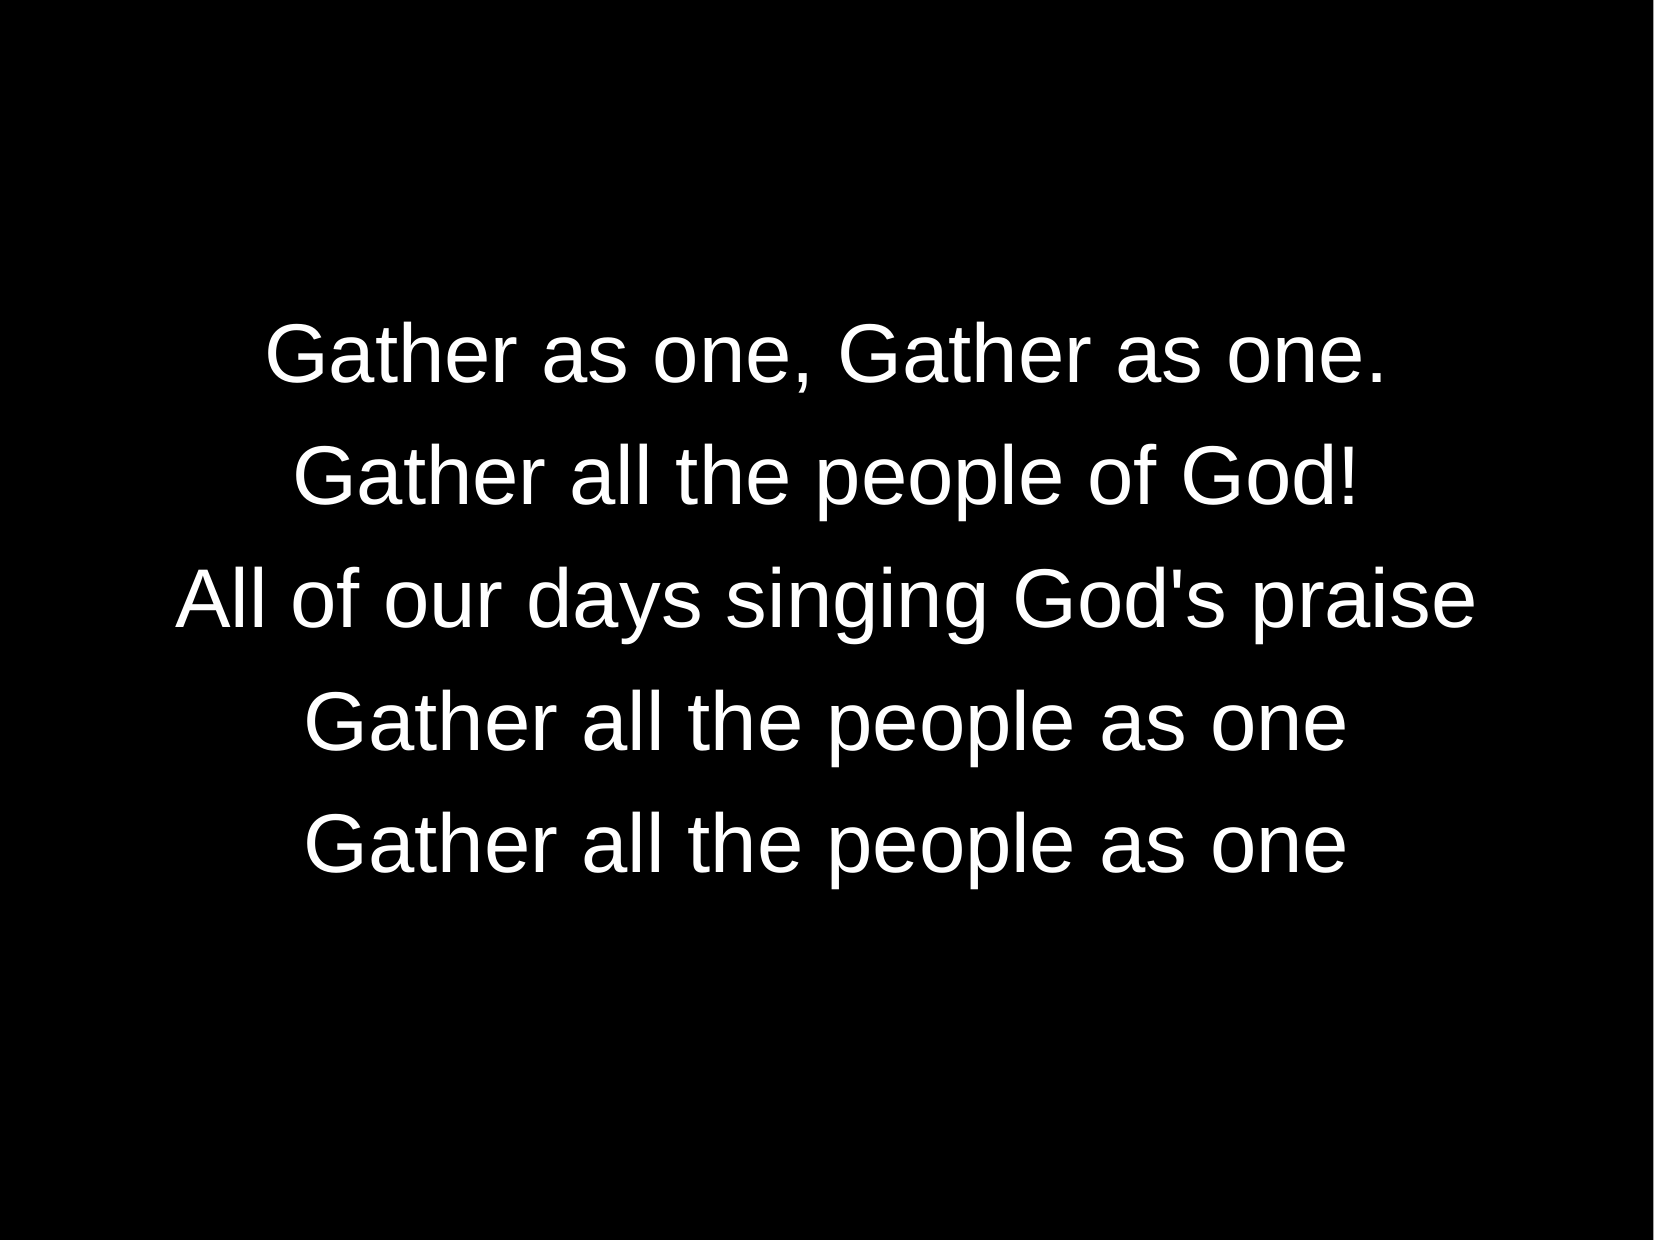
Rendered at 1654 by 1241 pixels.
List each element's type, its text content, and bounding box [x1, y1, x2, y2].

list Gather as one, Gather as one. Gather all the people of God! All of our days singing God's praise Gather all the people as one Gather all the people as one [0, 307, 1654, 1027]
